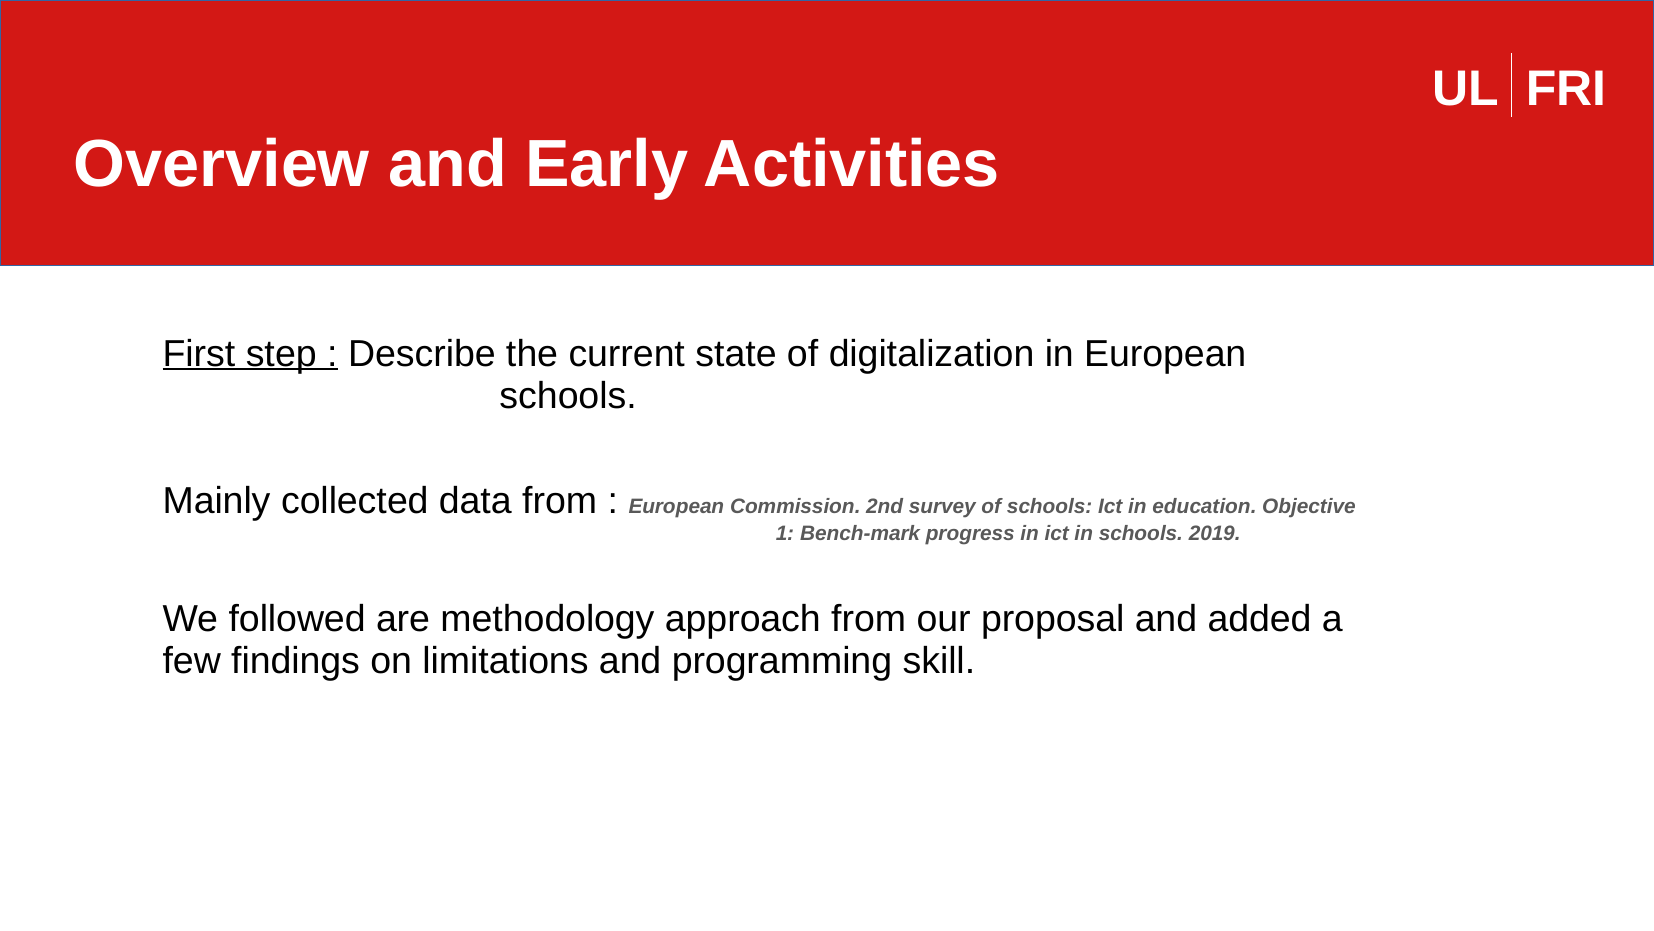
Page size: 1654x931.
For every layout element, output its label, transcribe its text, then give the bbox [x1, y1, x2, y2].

text_box Overview and Early Activities [59, 118, 1063, 217]
text_box We followed are methodology approach from our proposal and added a few findings on limitations and programming skill. [147, 590, 1418, 739]
text_box [0, 0, 1654, 266]
text_box Mainly collected data from : European Commission. 2nd survey of schools: Ict in education. Objective 1: Bench-mark progress in ict in schools. 2019. [147, 472, 1388, 590]
text_box UL FRI [1417, 53, 1654, 124]
text_box First step : Describe the current state of digitalization in European schools. [147, 324, 1329, 472]
